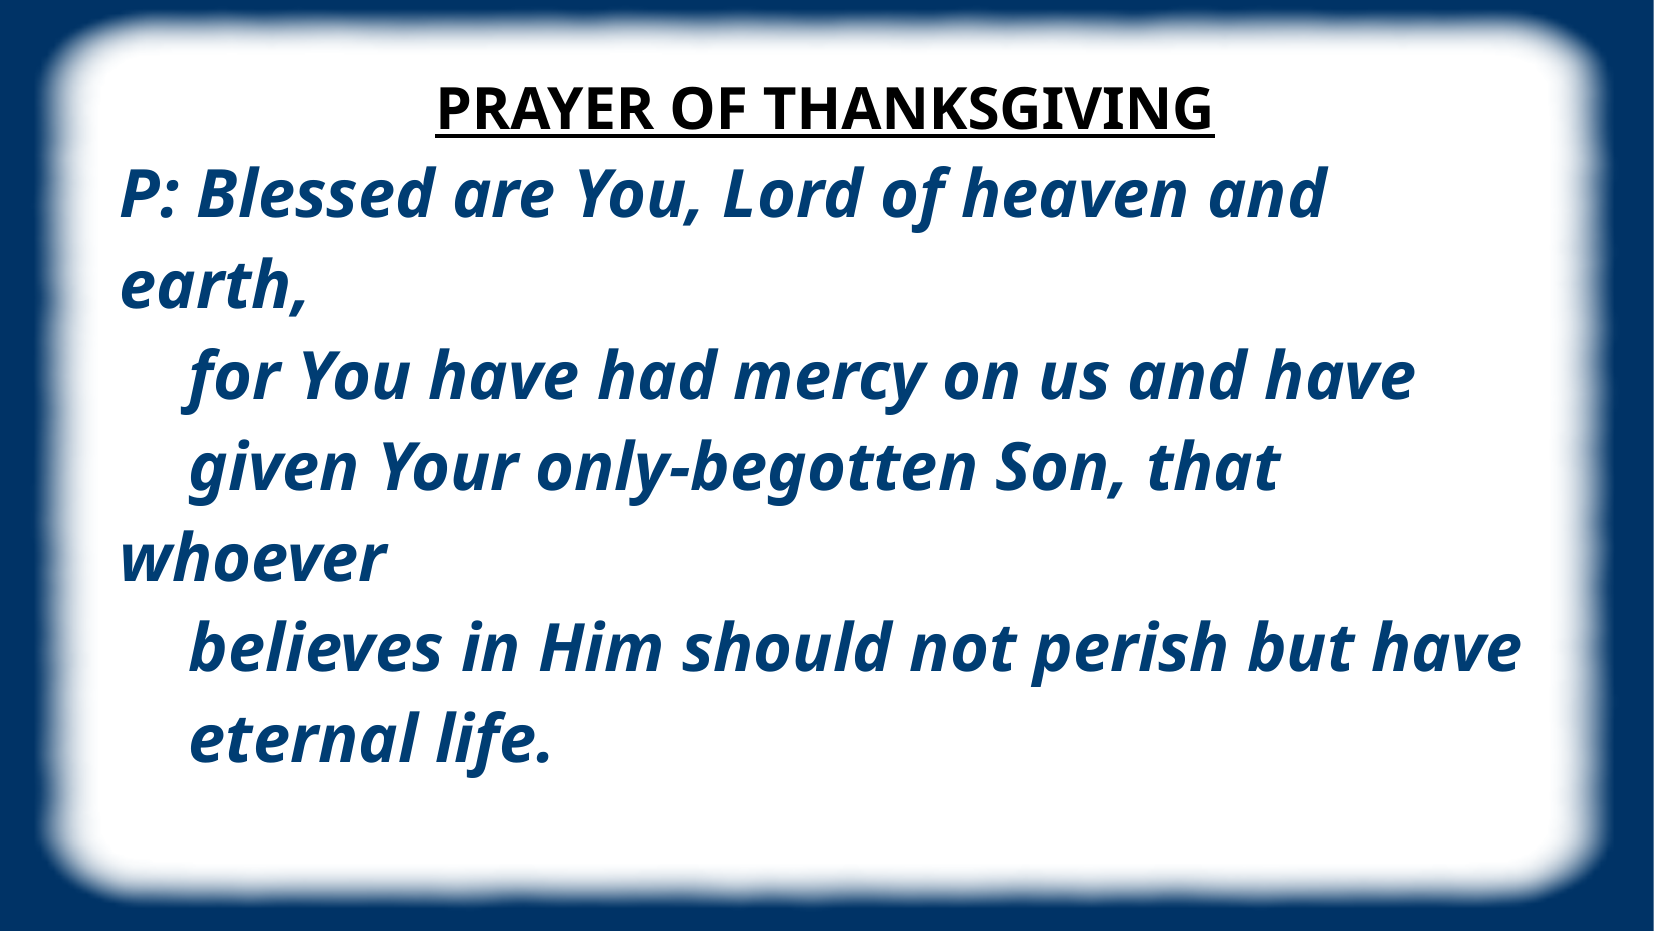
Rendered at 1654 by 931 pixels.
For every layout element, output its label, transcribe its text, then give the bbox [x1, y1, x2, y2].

picture [0, 0, 1654, 931]
text_box PRAYER OF THANKSGIVING P: Blessed are You, Lord of heaven and earth, for You have had mercy on us and have given Your only-begotten Son, that whoever believes in Him should not perish but have eternal life. [105, 60, 1546, 596]
